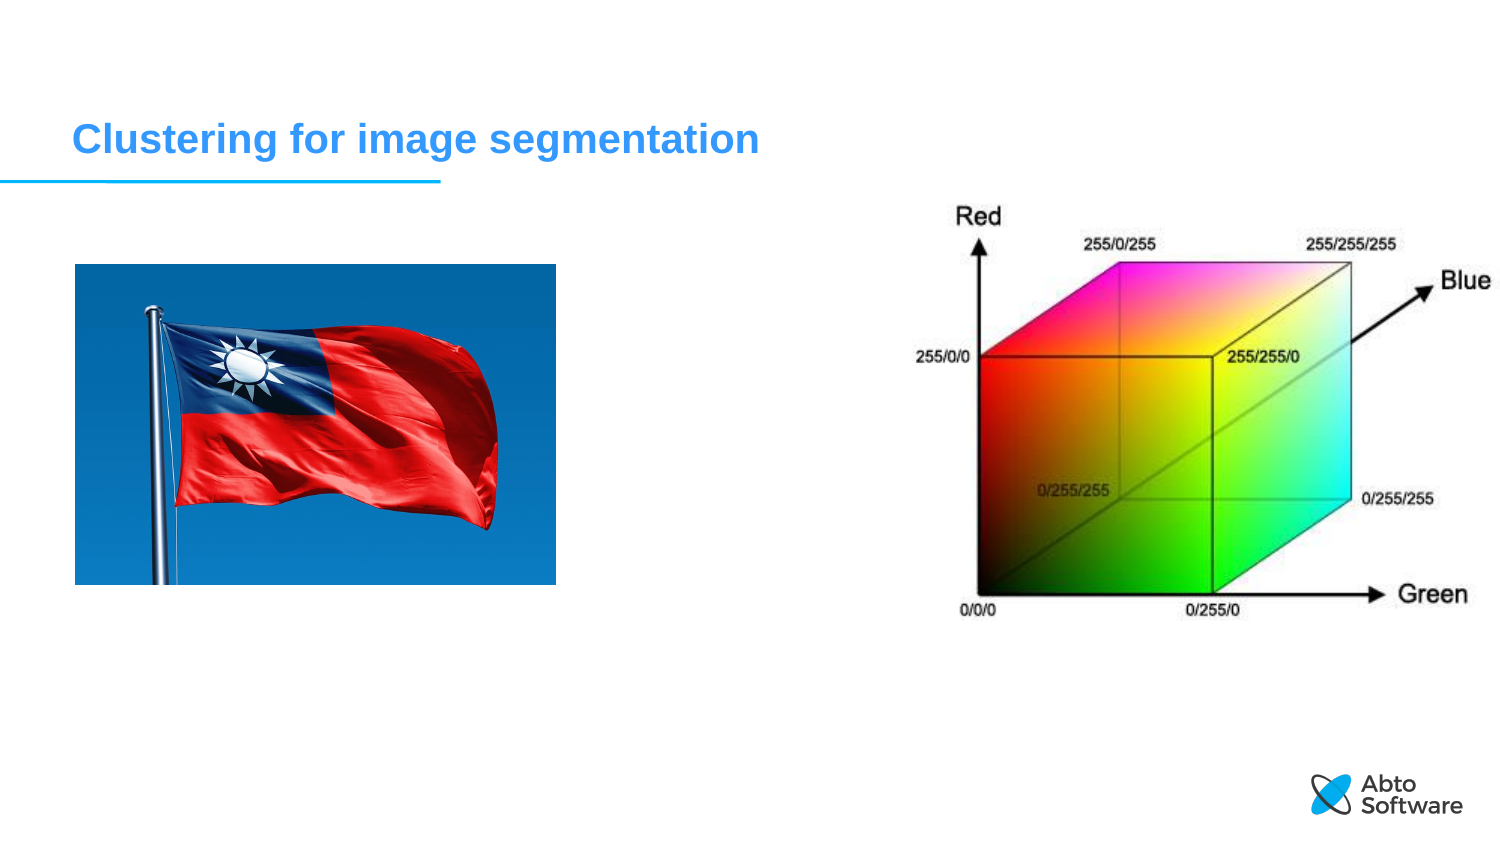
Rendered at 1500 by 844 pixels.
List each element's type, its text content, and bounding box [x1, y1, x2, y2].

picture [900, 172, 1500, 631]
title Clustering for image segmentation [71, 68, 1311, 210]
picture [1299, 771, 1474, 817]
picture [75, 264, 556, 586]
